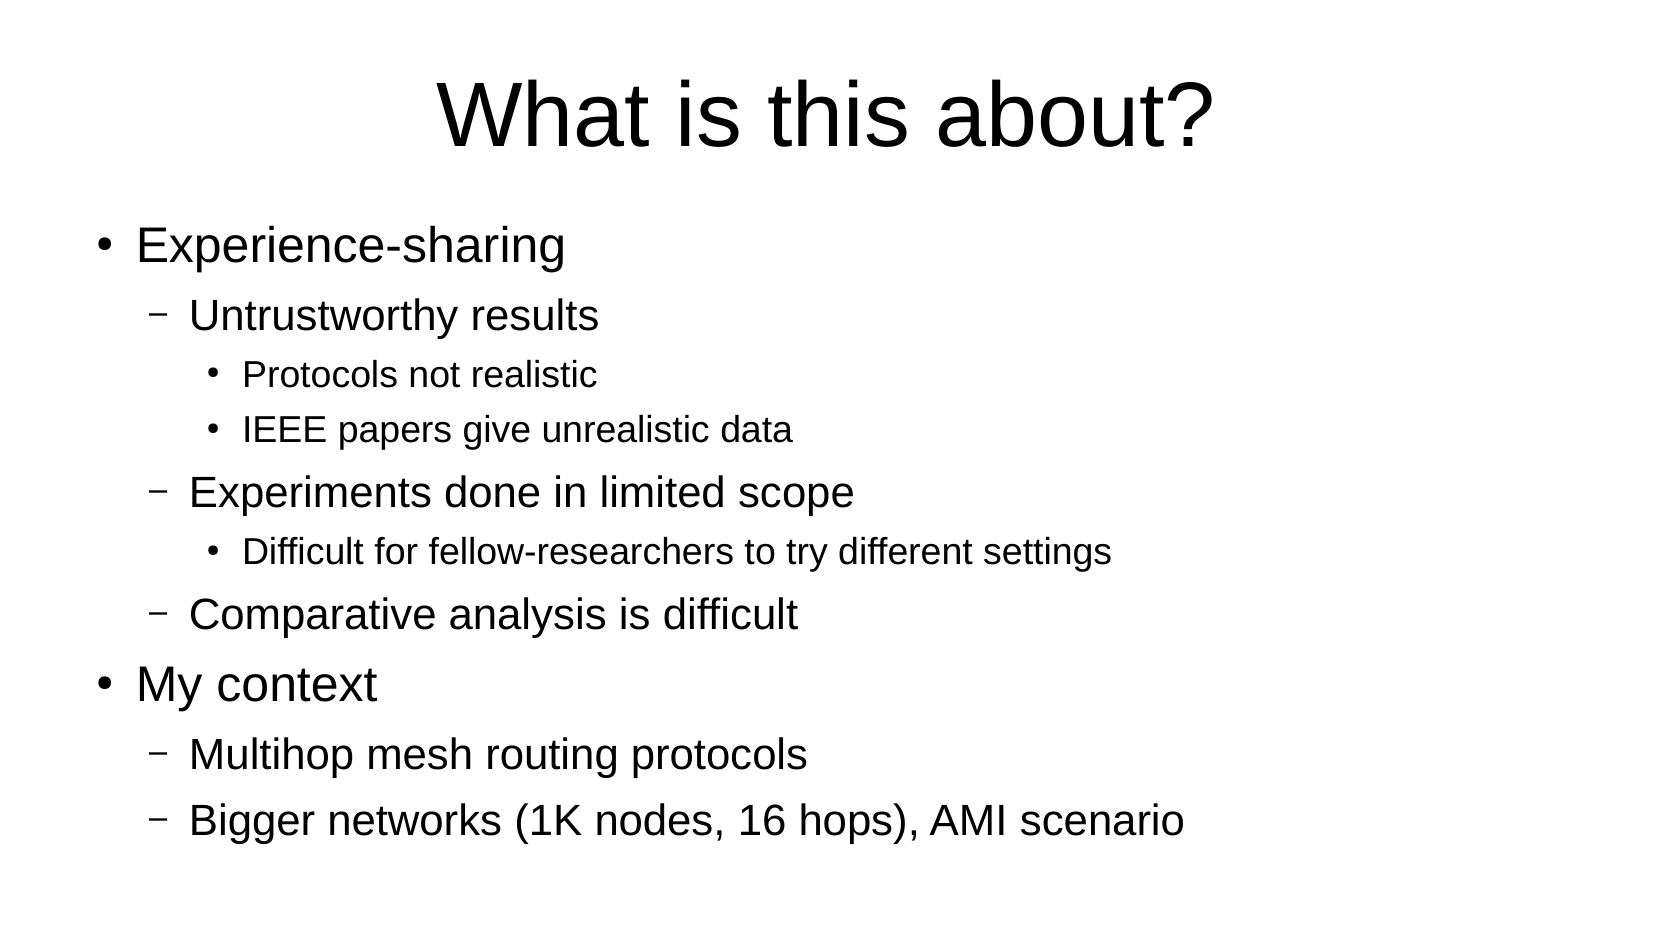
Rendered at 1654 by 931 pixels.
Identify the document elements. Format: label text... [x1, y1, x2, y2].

title What is this about? [82, 37, 1571, 193]
list Experience-sharing Untrustworthy results Protocols not realistic IEEE papers give unrealistic data Experiments done in limited scope Difficult for fellow-researchers to try different settings Comparative analysis is difficult My context Multihop mesh routing protocols Bigger networks (1K nodes, 16 hops), AMI scenario [82, 217, 1571, 851]
